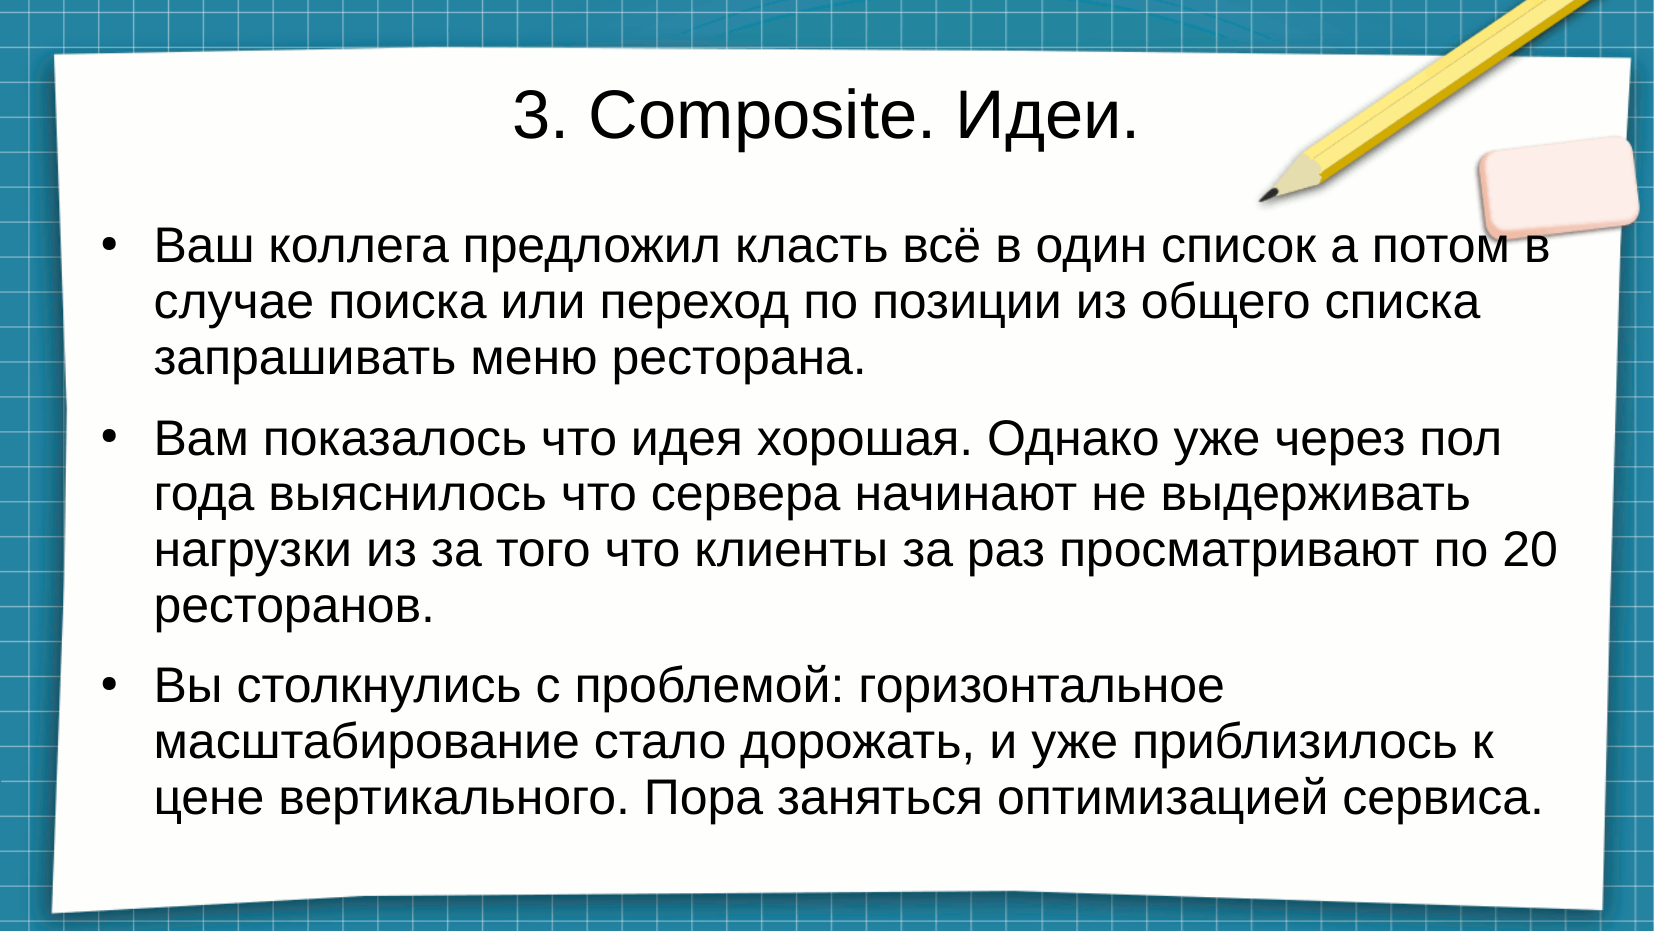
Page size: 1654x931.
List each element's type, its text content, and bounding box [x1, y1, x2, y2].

picture [0, 0, 1654, 931]
list Ваш коллега предложил класть всё в один список а потом в случае поиска или переход по позиции из общего списка запрашивать меню ресторана. Вам показалось что идея хорошая. Однако уже через пол года выяснилось что сервера начинают не выдерживать нагрузки из за того что клиенты за раз просматривают по 20 ресторанов. Вы столкнулись с проблемой: горизонтальное масштабирование стало дорожать, и уже приблизилось к цене вертикального. Пора заняться оптимизацией сервиса. [82, 217, 1571, 857]
title 3. Composite. Идеи. [82, 37, 1571, 193]
